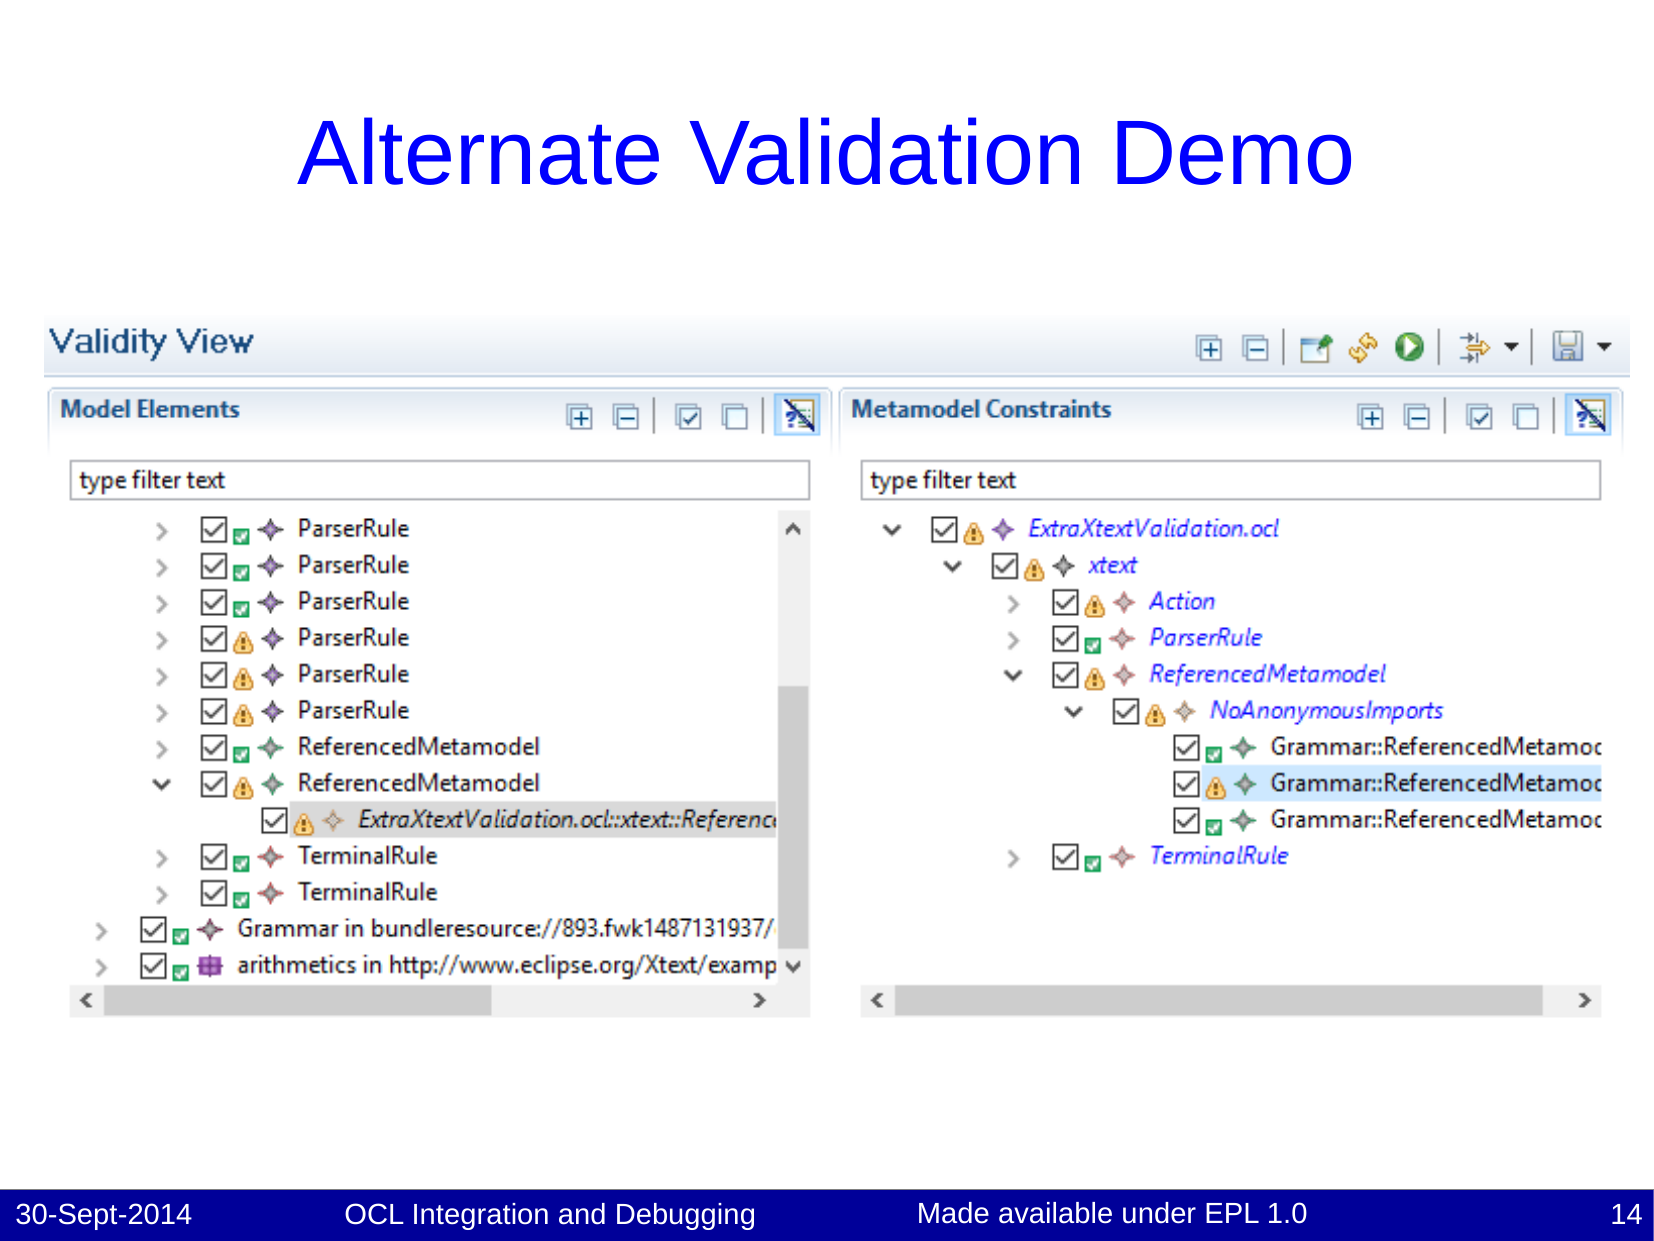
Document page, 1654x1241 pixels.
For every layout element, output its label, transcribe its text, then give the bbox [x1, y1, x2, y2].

picture [44, 315, 1630, 1024]
title Alternate Validation Demo [82, 49, 1571, 257]
